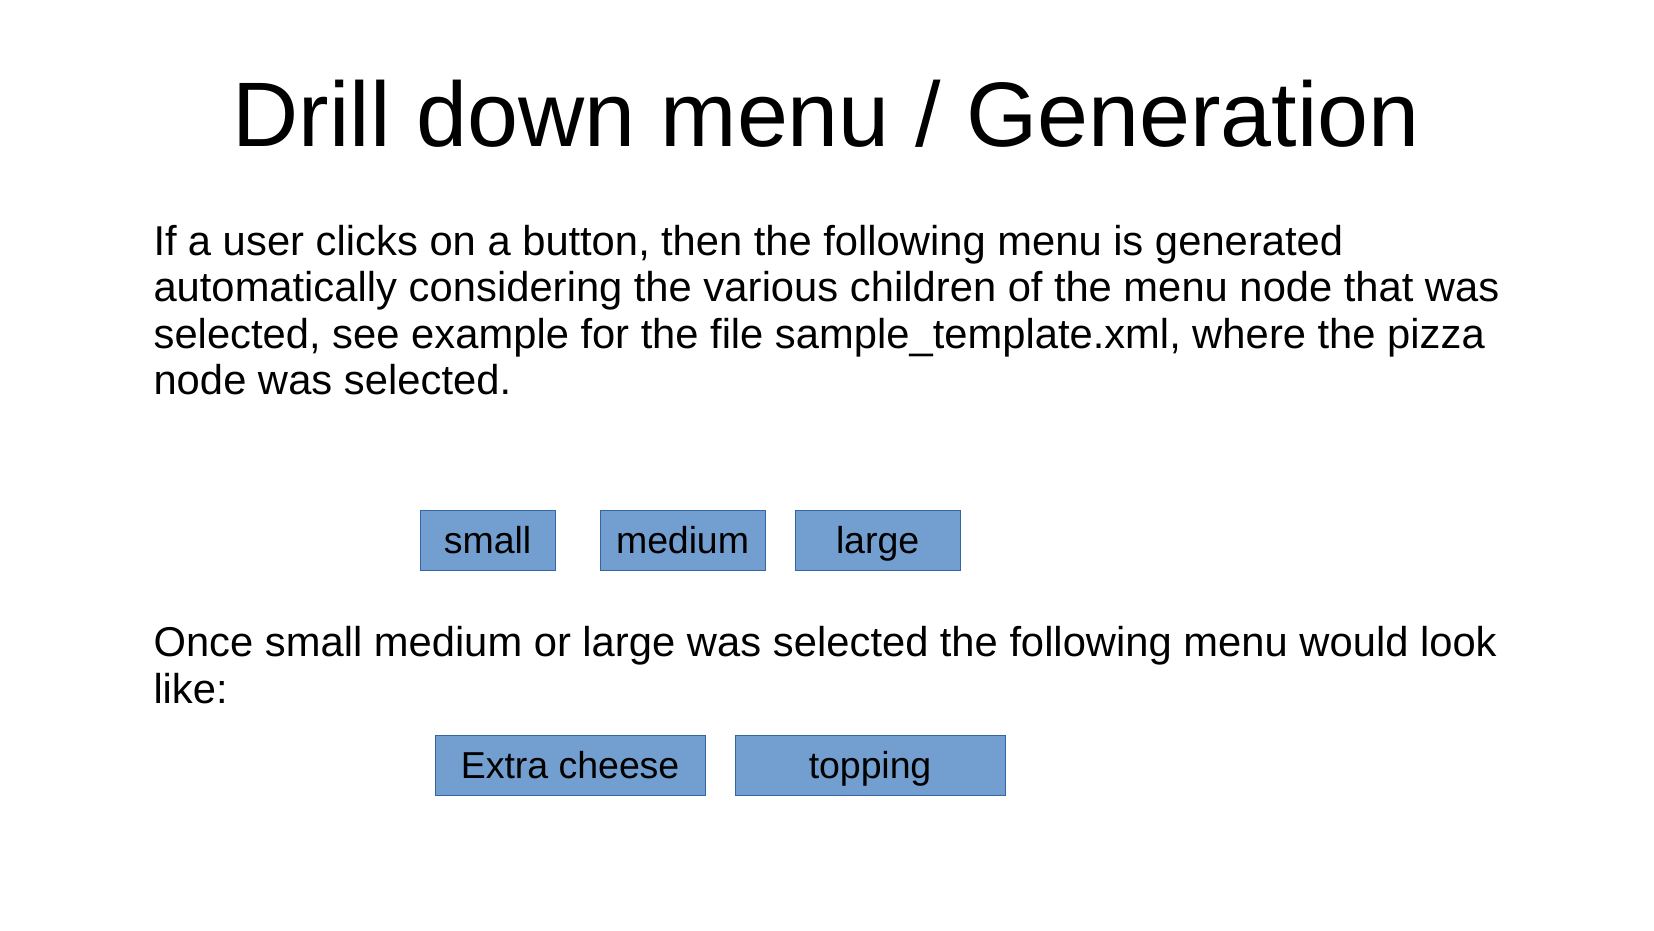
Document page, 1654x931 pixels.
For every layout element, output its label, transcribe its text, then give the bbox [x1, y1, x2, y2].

text_box small [420, 510, 556, 571]
text_box large [795, 510, 961, 571]
text_box Extra cheese [435, 735, 706, 796]
text_box topping [735, 735, 1006, 796]
list If a user clicks on a button, then the following menu is generated automatically considering the various children of the menu node that was selected, see example for the file sample_template.xml, where the pizza node was selected. Once small medium or large was selected the following menu would look like: [82, 217, 1571, 758]
title Drill down menu / Generation [82, 37, 1571, 193]
text_box medium [600, 510, 766, 571]
